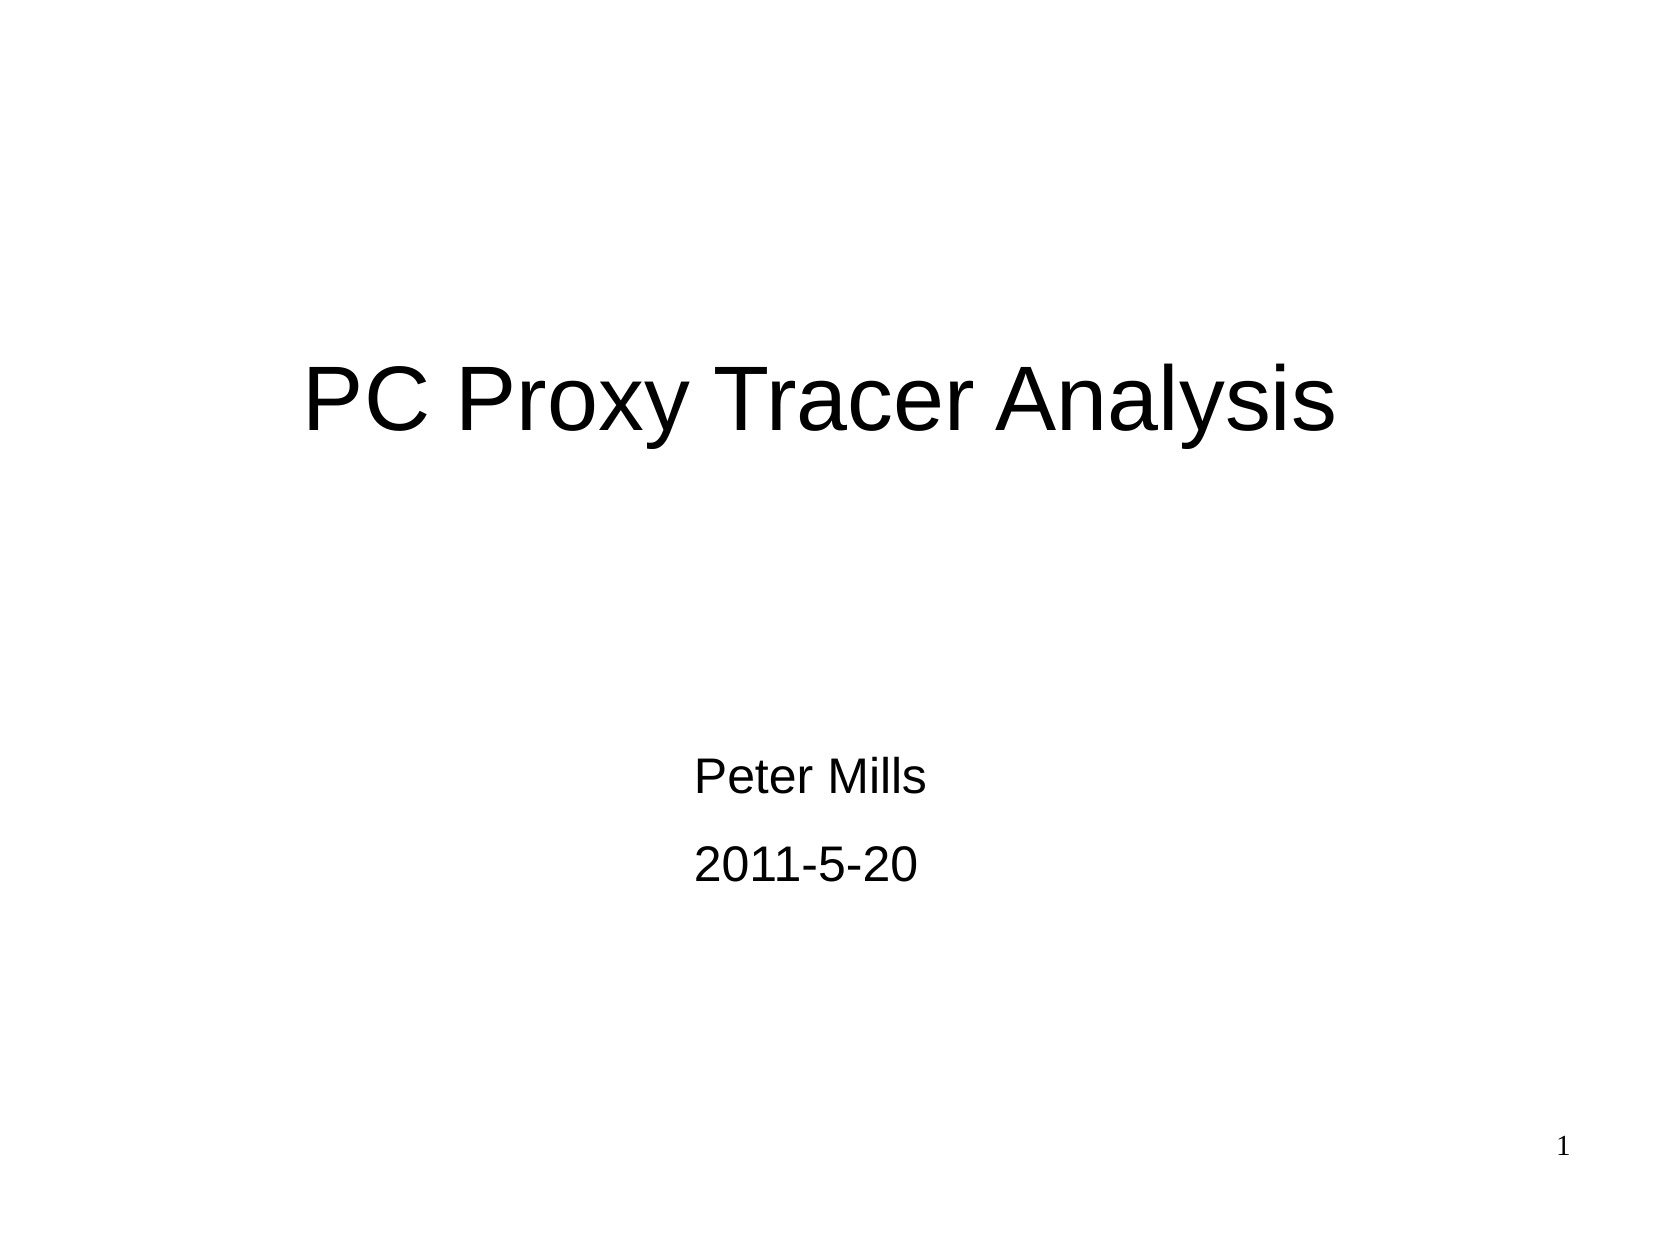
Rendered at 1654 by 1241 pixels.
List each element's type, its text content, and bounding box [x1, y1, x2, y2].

text_box 2011-5-20 [679, 829, 933, 900]
text_box Peter Mills [679, 740, 943, 812]
title PC Proxy Tracer Analysis [76, 294, 1565, 502]
